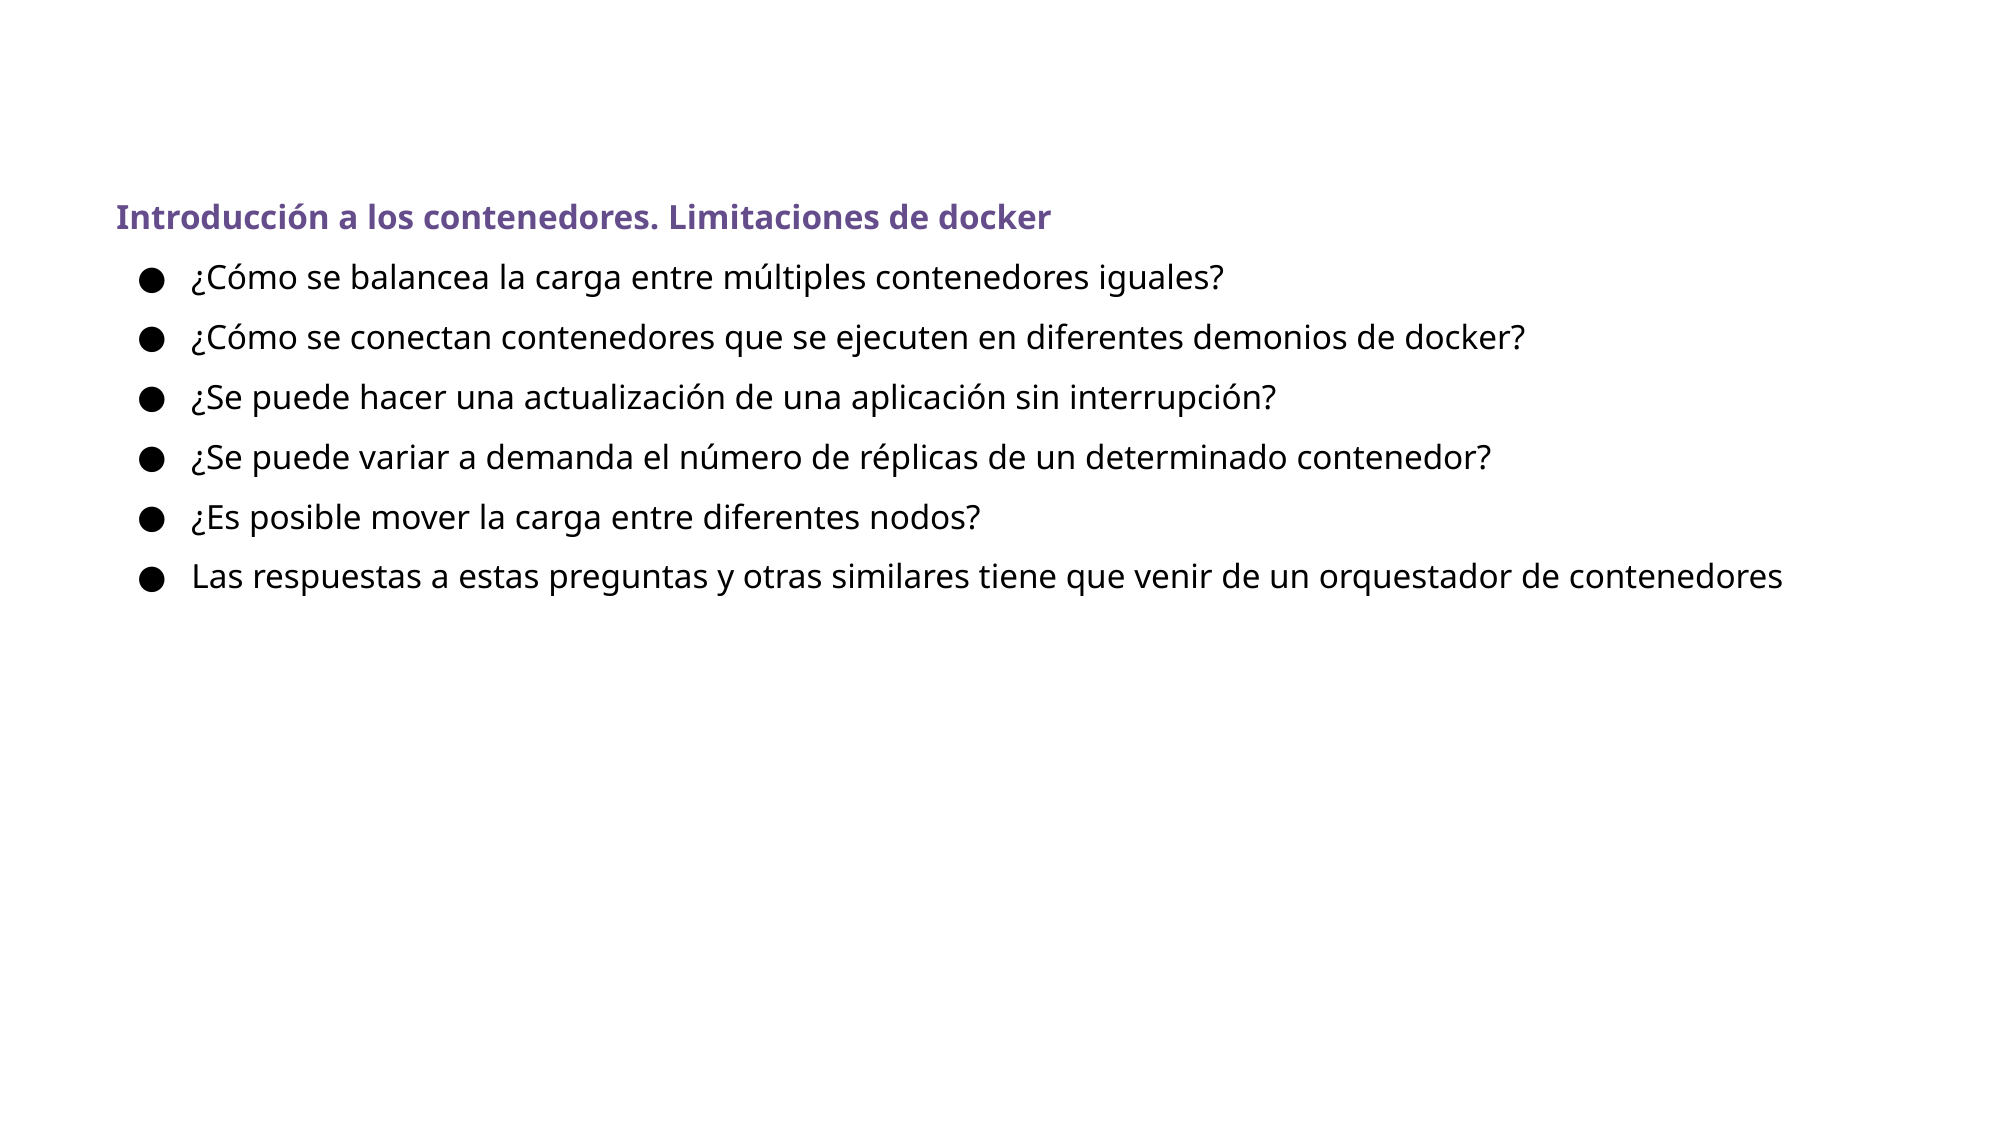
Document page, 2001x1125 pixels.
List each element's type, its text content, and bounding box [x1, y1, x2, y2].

text_box Introducción a los contenedores. Limitaciones de docker ¿Cómo se balancea la carga entre múltiples contenedores iguales? ¿Cómo se conectan contenedores que se ejecuten en diferentes demonios de docker? ¿Se puede hacer una actualización de una aplicación sin interrupción? ¿Se puede variar a demanda el número de réplicas de un determinado contenedor? ¿Es posible mover la carga entre diferentes nodos? Las respuestas a estas preguntas y otras similares tiene que venir de un orquestador de contenedores [101, 169, 1977, 382]
